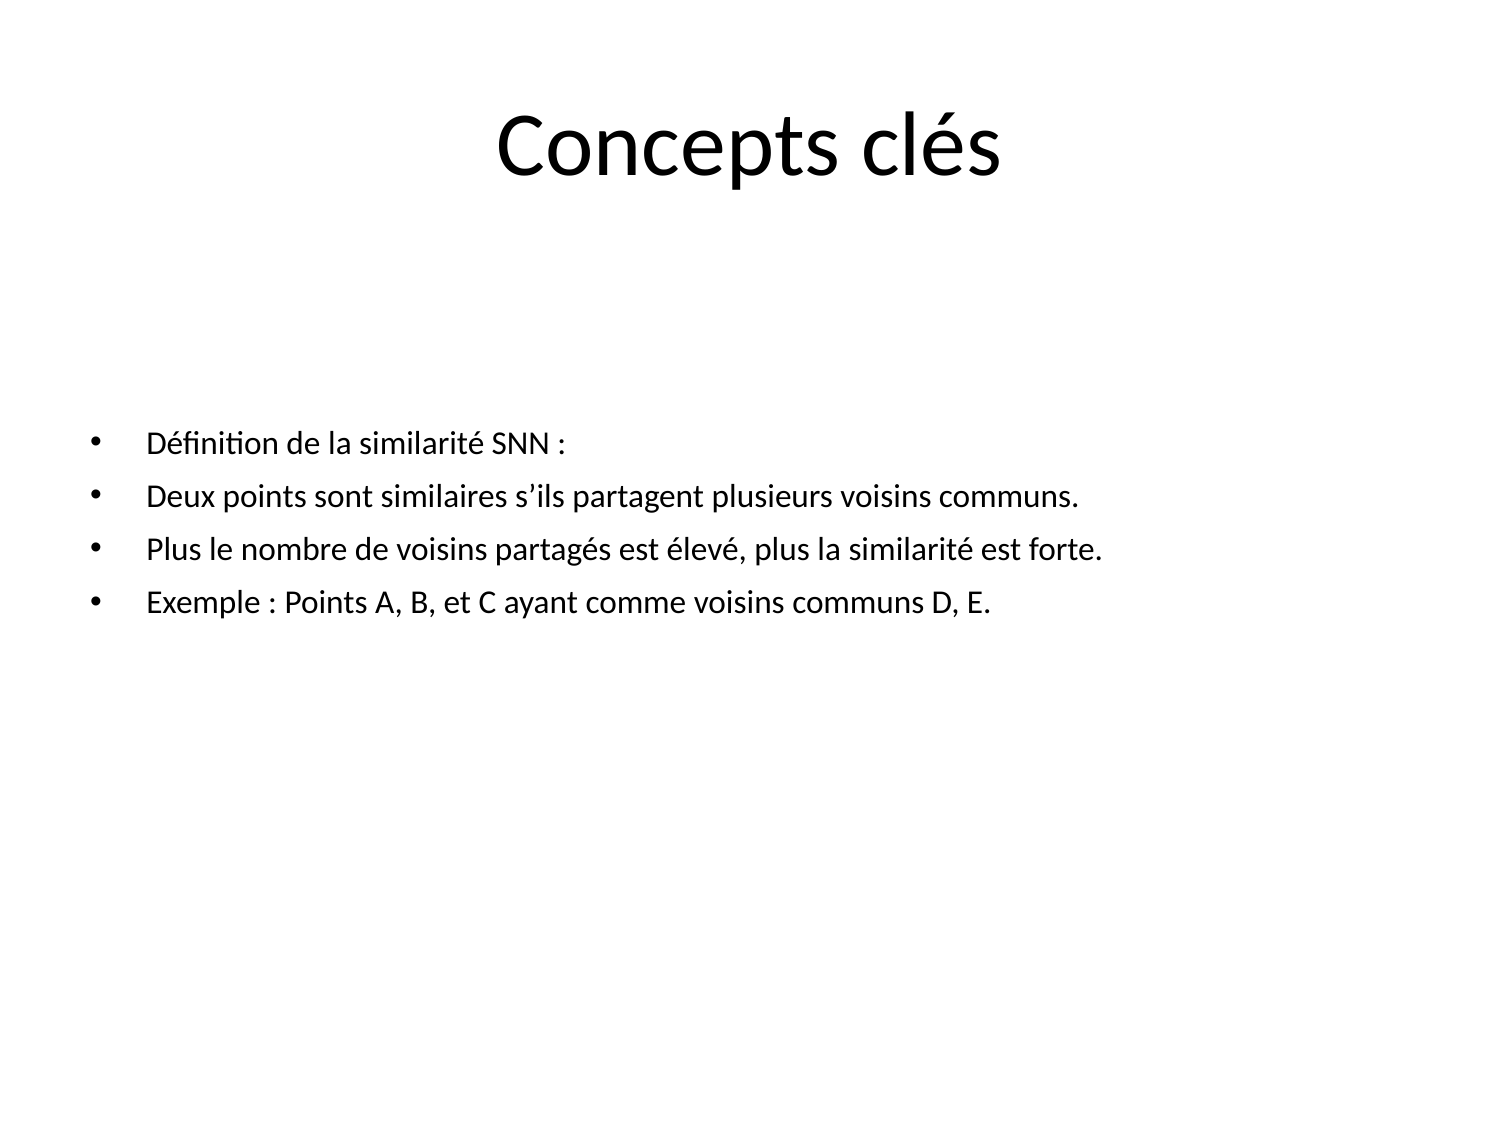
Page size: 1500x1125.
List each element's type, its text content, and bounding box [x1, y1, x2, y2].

title Concepts clés [75, 45, 1425, 233]
list Définition de la similarité SNN : Deux points sont similaires s’ils partagent plusieurs voisins communs. Plus le nombre de voisins partagés est élevé, plus la similarité est forte. Exemple : Points A, B, et C ayant comme voisins communs D, E. [75, 413, 1425, 1125]
